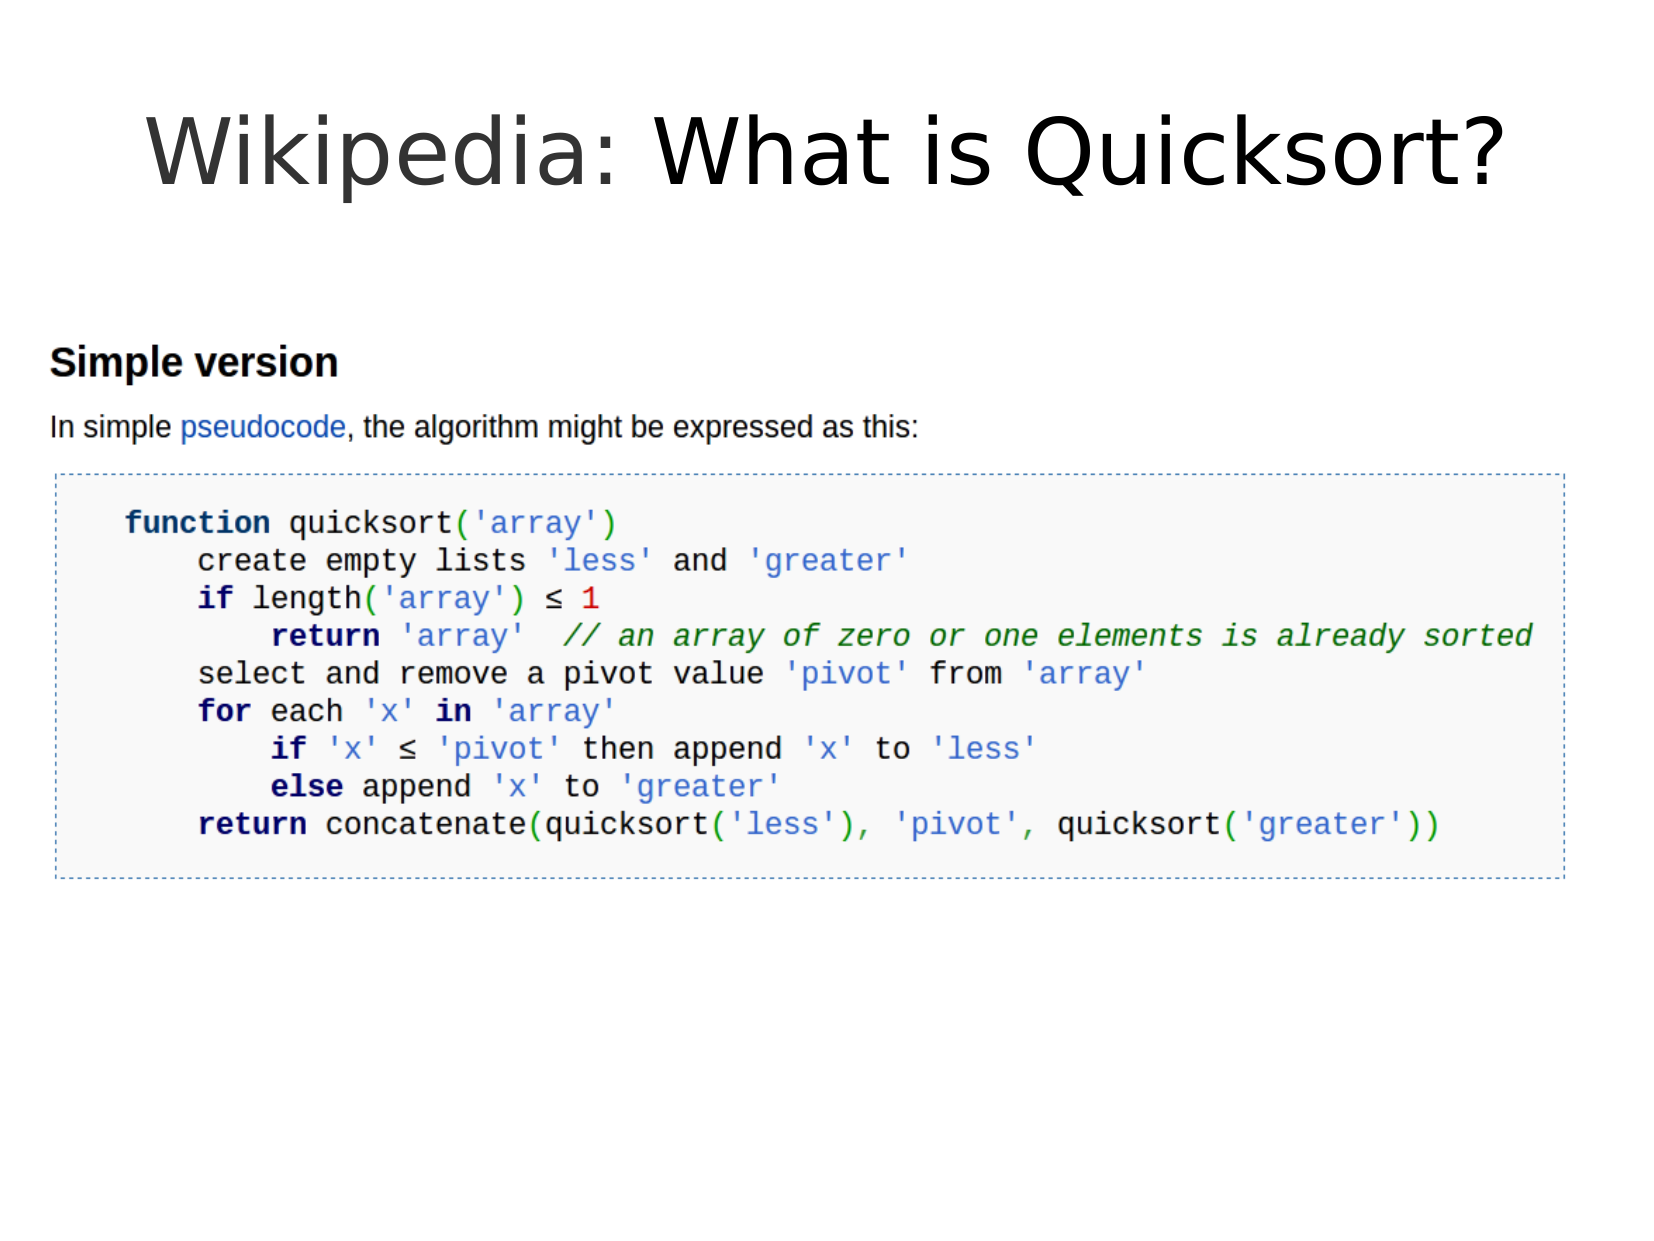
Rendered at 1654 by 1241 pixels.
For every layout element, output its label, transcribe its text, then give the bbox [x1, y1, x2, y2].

picture [37, 329, 1613, 911]
title Wikipedia: What is Quicksort? [82, 49, 1571, 257]
